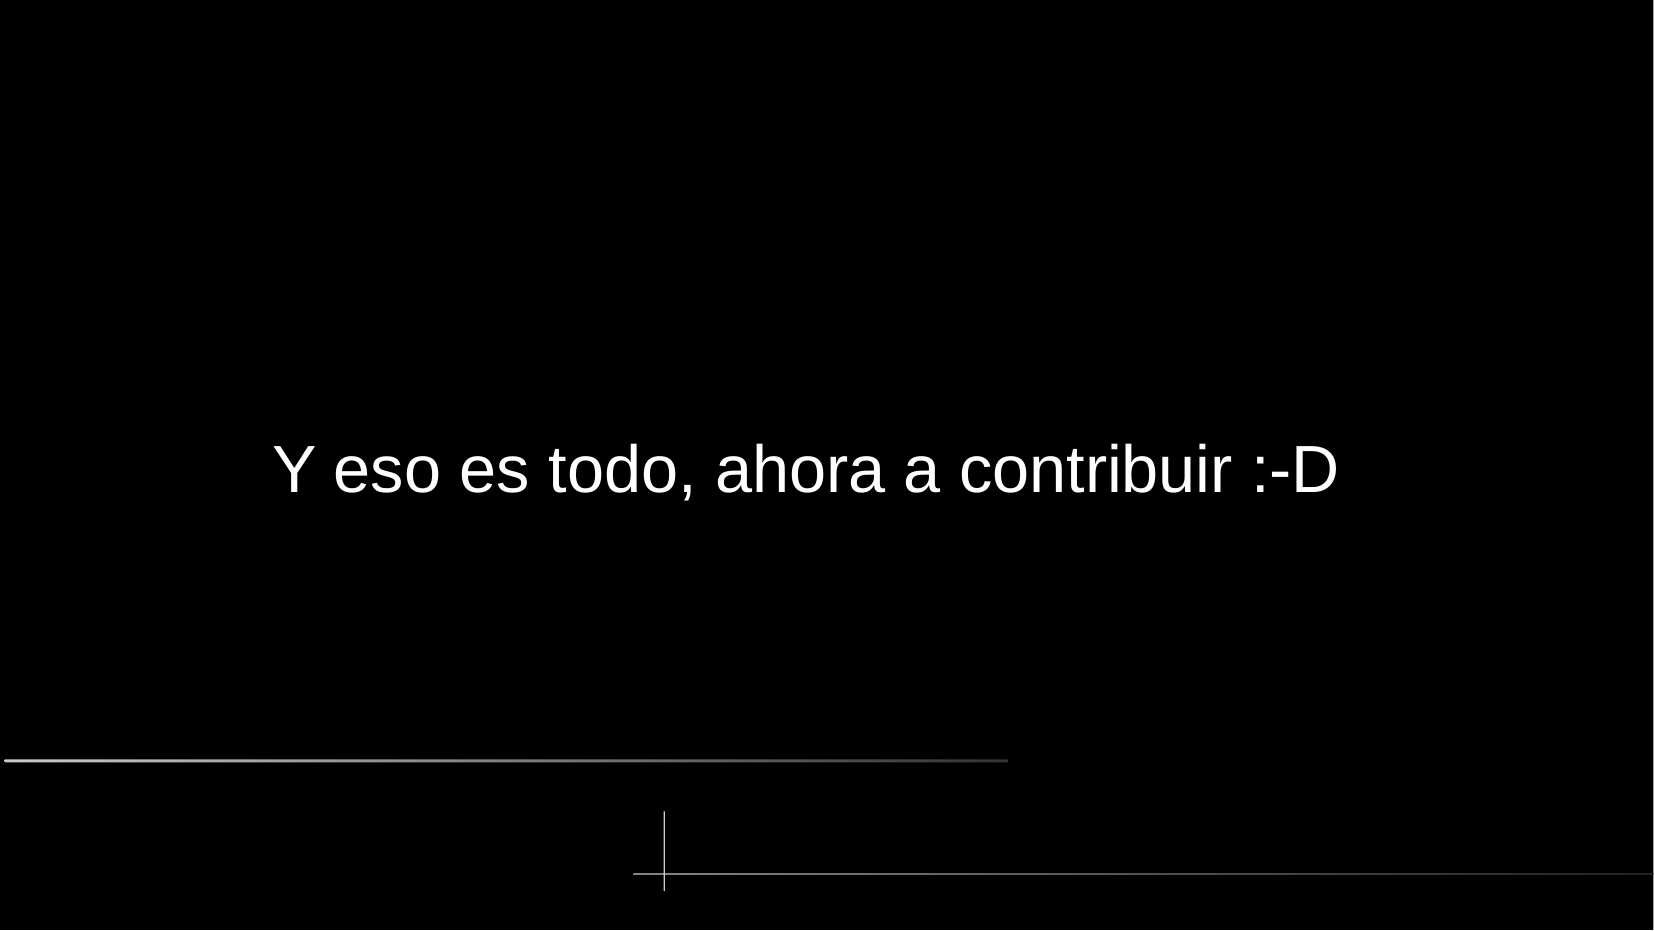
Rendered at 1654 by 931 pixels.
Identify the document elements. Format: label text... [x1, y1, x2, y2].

subtitle Y eso es todo, ahora a contribuir :-D [68, 219, 1546, 721]
